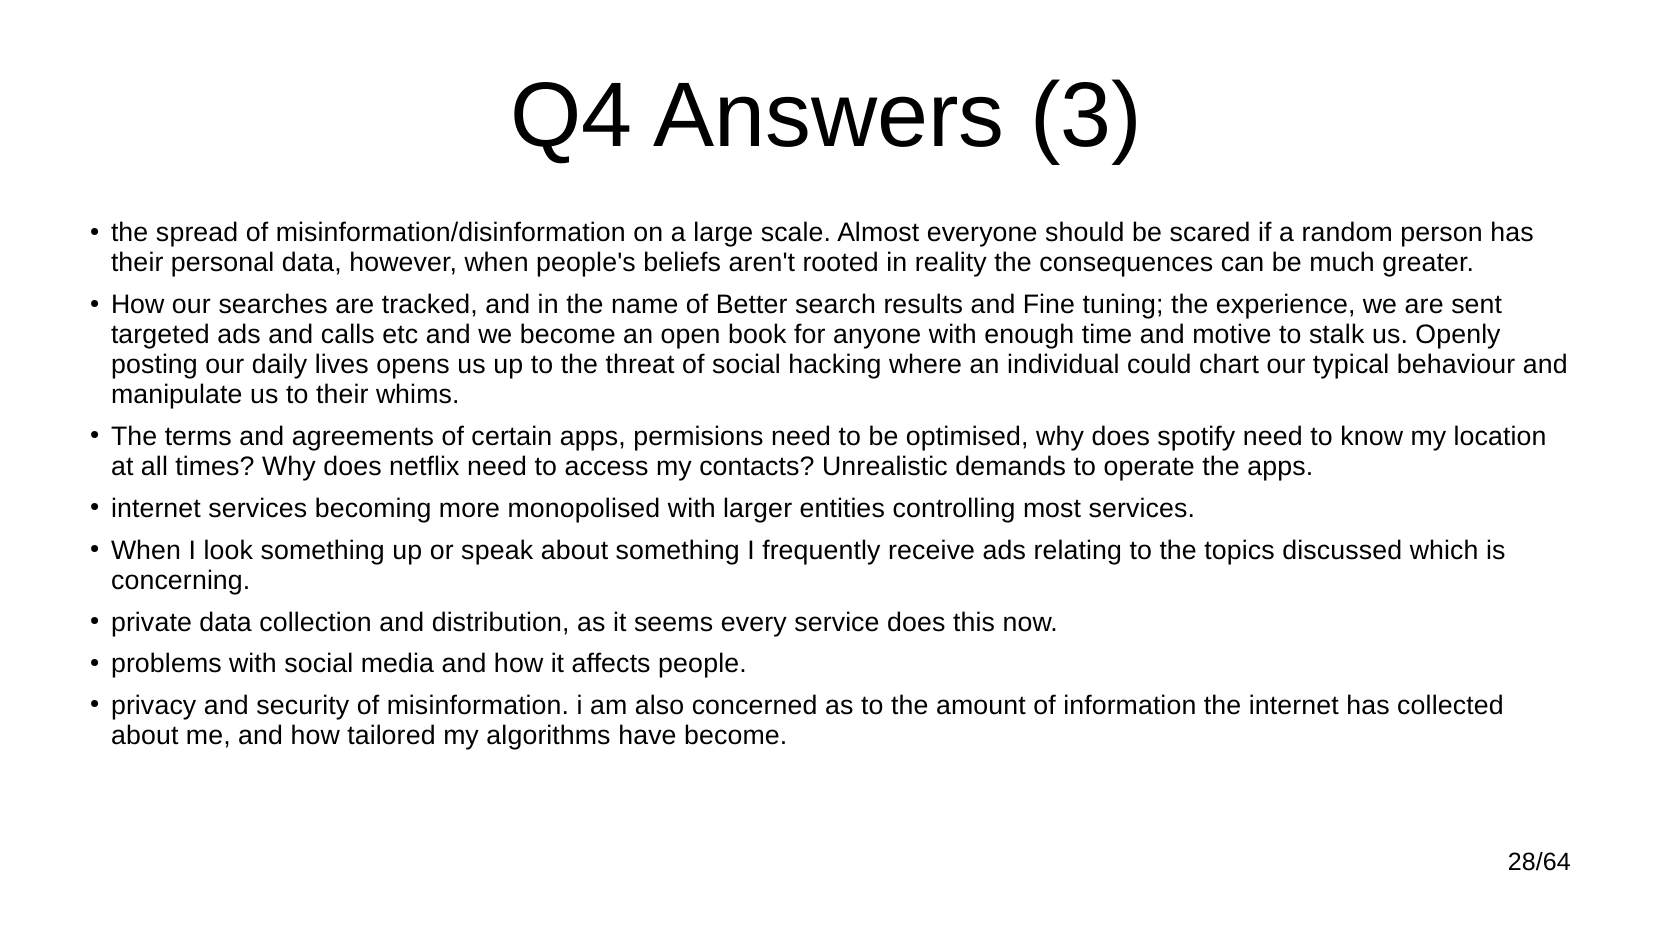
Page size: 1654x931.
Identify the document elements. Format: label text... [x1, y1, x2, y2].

list the spread of misinformation/disinformation on a large scale. Almost everyone should be scared if a random person has their personal data, however, when people's beliefs aren't rooted in reality the consequences can be much greater. How our searches are tracked, and in the name of Better search results and Fine tuning; the experience, we are sent targeted ads and calls etc and we become an open book for anyone with enough time and motive to stalk us. Openly posting our daily lives opens us up to the threat of social hacking where an individual could chart our typical behaviour and manipulate us to their whims. The terms and agreements of certain apps, permisions need to be optimised, why does spotify need to know my location at all times? Why does netflix need to access my contacts? Unrealistic demands to operate the apps. internet services becoming more monopolised with larger entities controlling most services. When I look something up or speak about something I frequently receive ads relating to the topics discussed which is concerning. private data collection and distribution, as it seems every service does this now. problems with social media and how it affects people. privacy and security of misinformation. i am also concerned as to the amount of information the internet has collected about me, and how tailored my algorithms have become. [82, 217, 1571, 758]
title Q4 Answers (3) [82, 37, 1571, 193]
